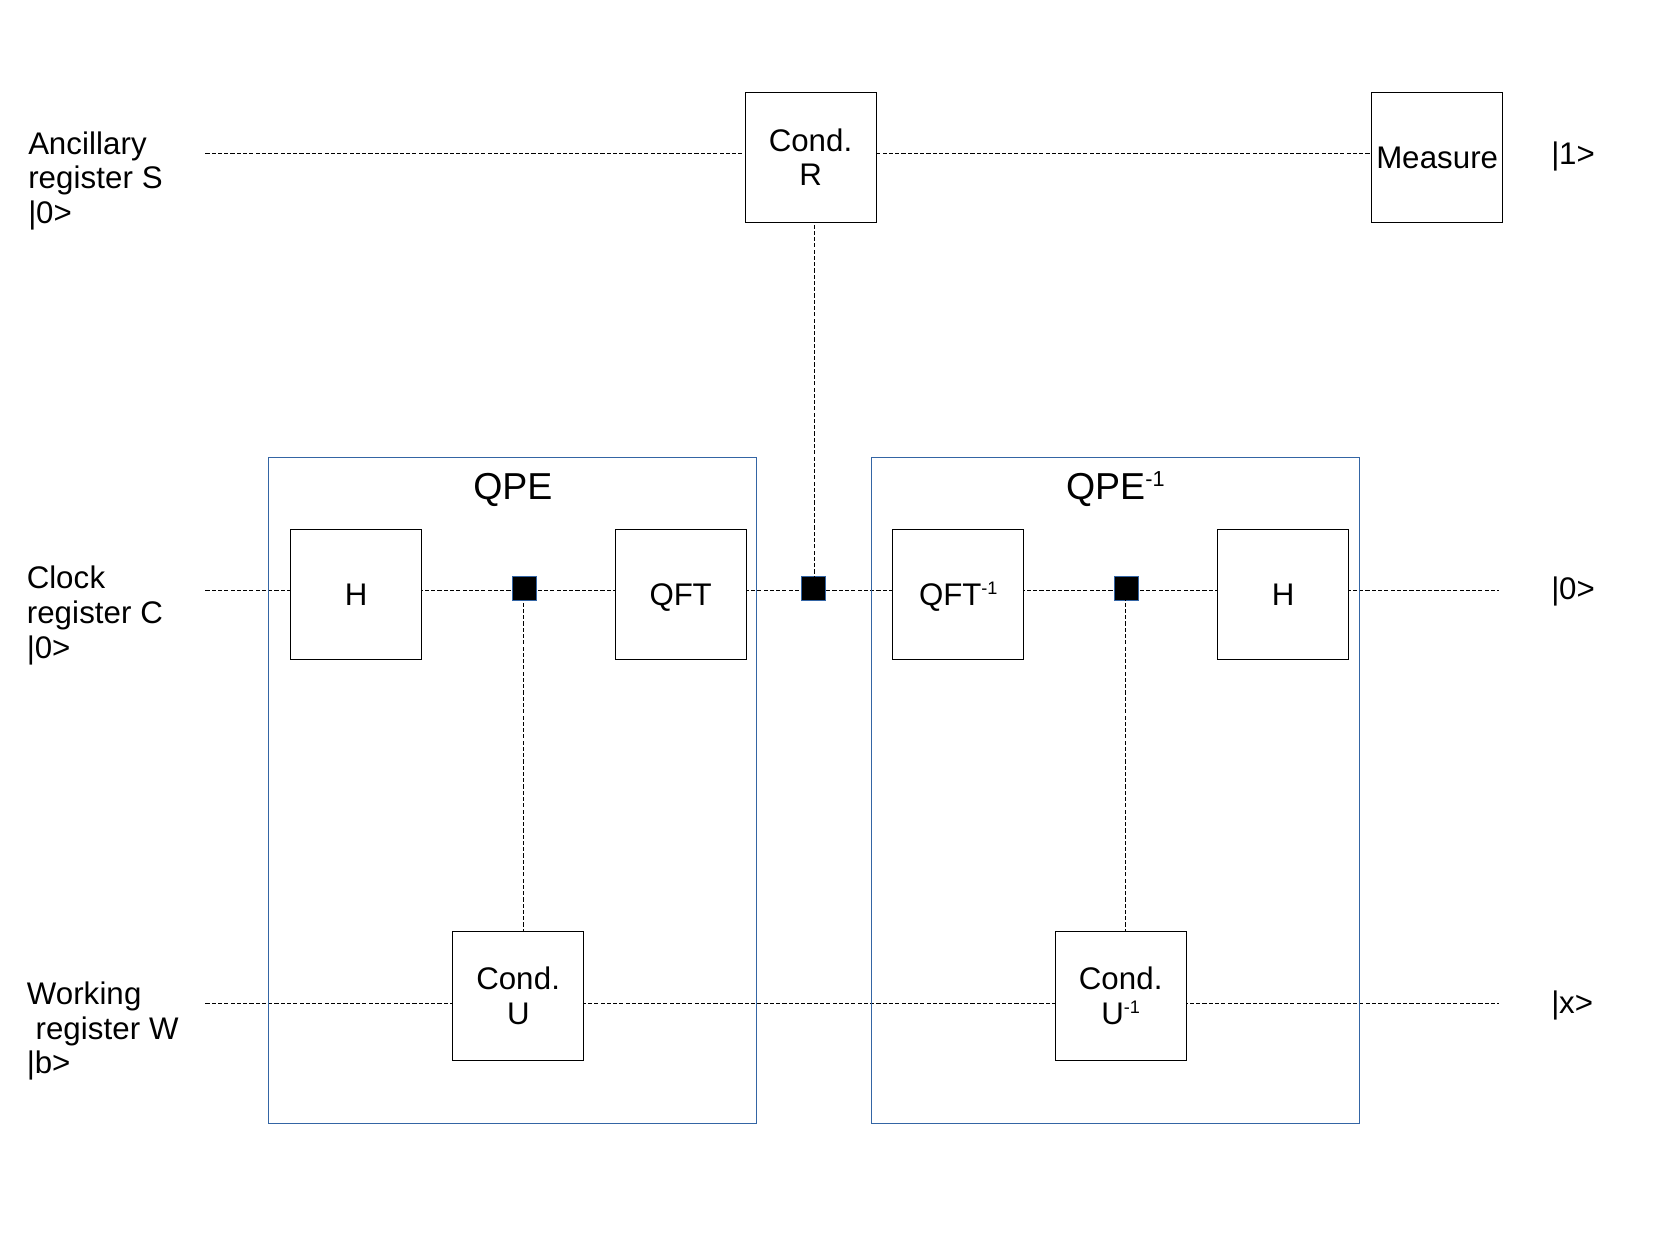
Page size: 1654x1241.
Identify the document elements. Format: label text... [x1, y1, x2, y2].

text_box Clock register C |0> [12, 553, 268, 673]
text_box Ancillary register S |0> [13, 118, 375, 238]
text_box |x> [1536, 977, 1631, 1028]
text_box Working register W |b> [12, 968, 268, 1088]
text_box [801, 576, 826, 601]
text_box |0> [1536, 564, 1631, 614]
text_box H [290, 529, 422, 660]
text_box |1> [1536, 128, 1631, 179]
text_box Cond. R [745, 92, 877, 223]
text_box QFT [615, 529, 747, 660]
text_box Cond. U-1 [1055, 931, 1187, 1061]
text_box QFT-1 [892, 529, 1024, 660]
text_box H [1217, 529, 1349, 660]
text_box Measure [1371, 92, 1503, 223]
text_box [1114, 576, 1139, 601]
text_box Cond. U [452, 931, 584, 1061]
text_box QPE-1 [871, 457, 1360, 1124]
text_box QPE [268, 457, 757, 1124]
